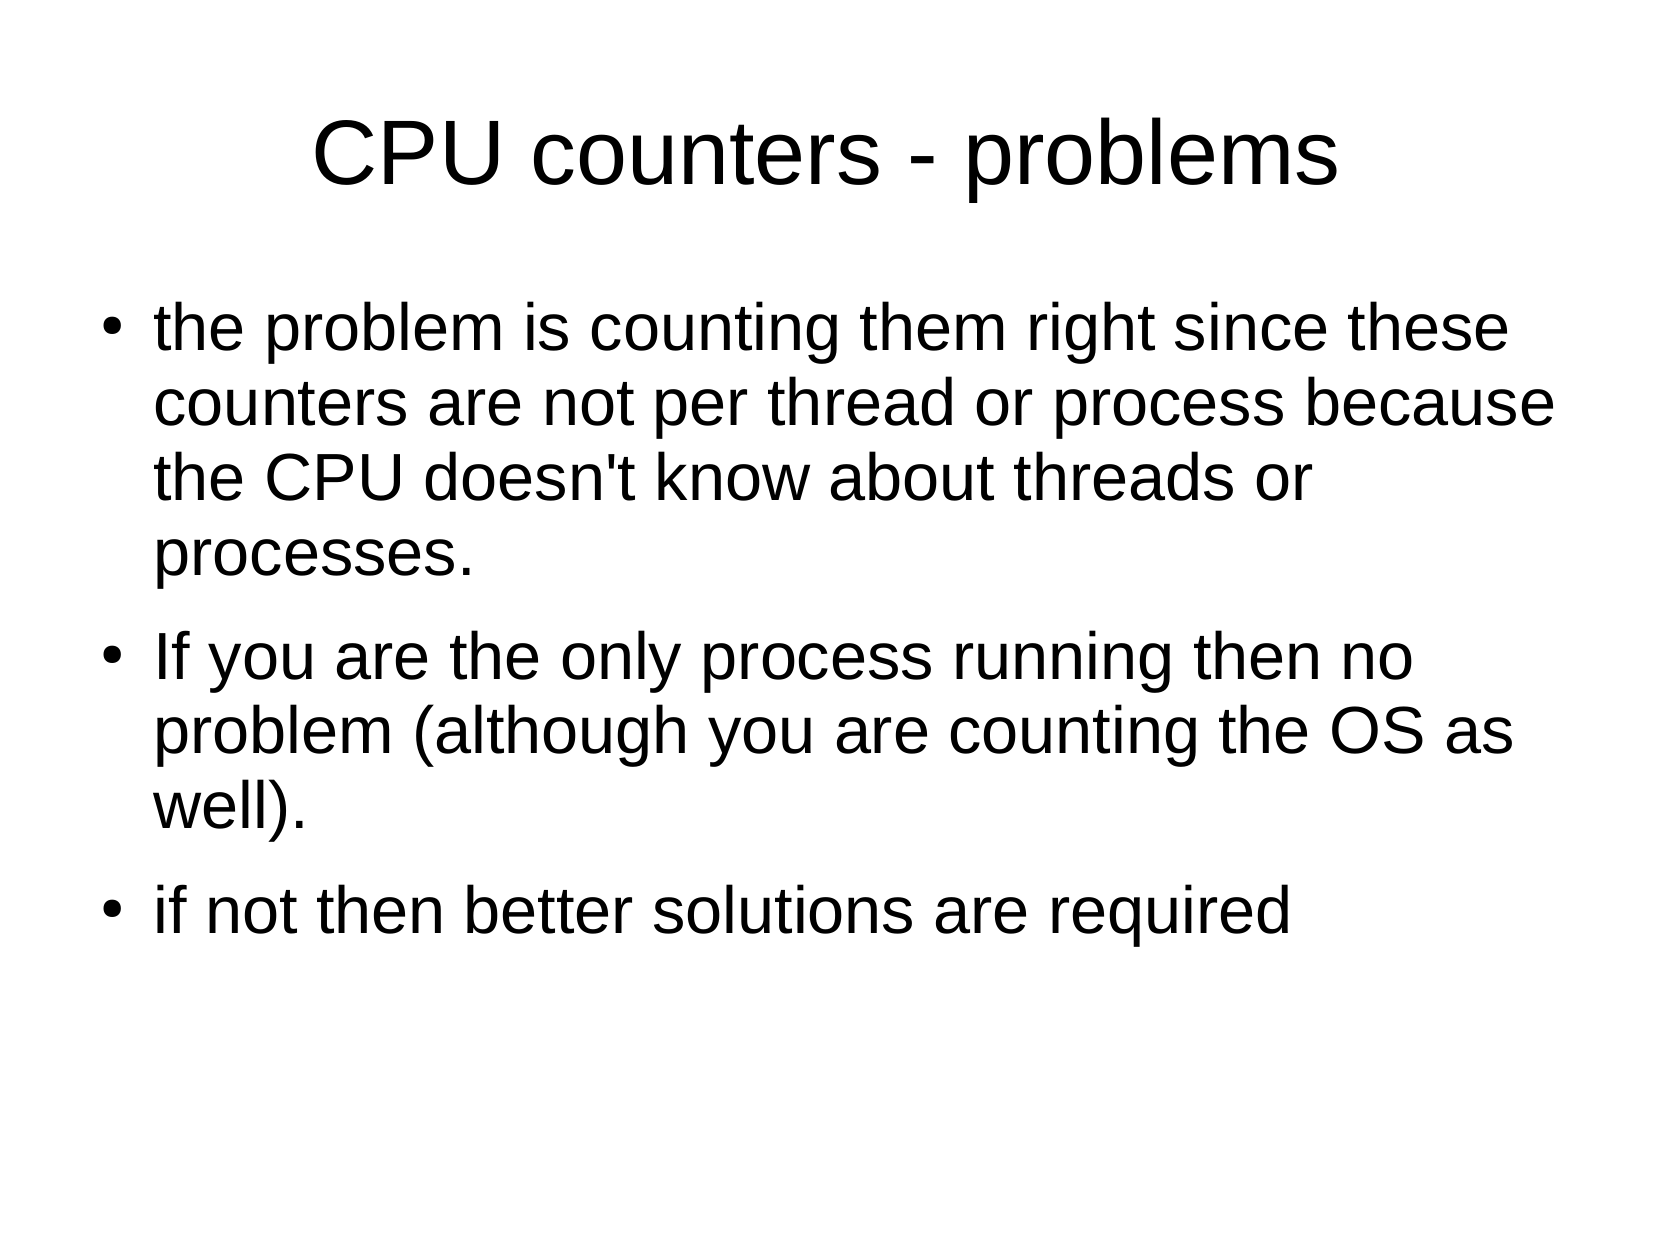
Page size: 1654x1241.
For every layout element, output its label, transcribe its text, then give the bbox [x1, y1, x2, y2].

list the problem is counting them right since these counters are not per thread or process because the CPU doesn't know about threads or processes. If you are the only process running then no problem (although you are counting the OS as well). if not then better solutions are required [82, 290, 1571, 1109]
title CPU counters - problems [82, 49, 1571, 257]
